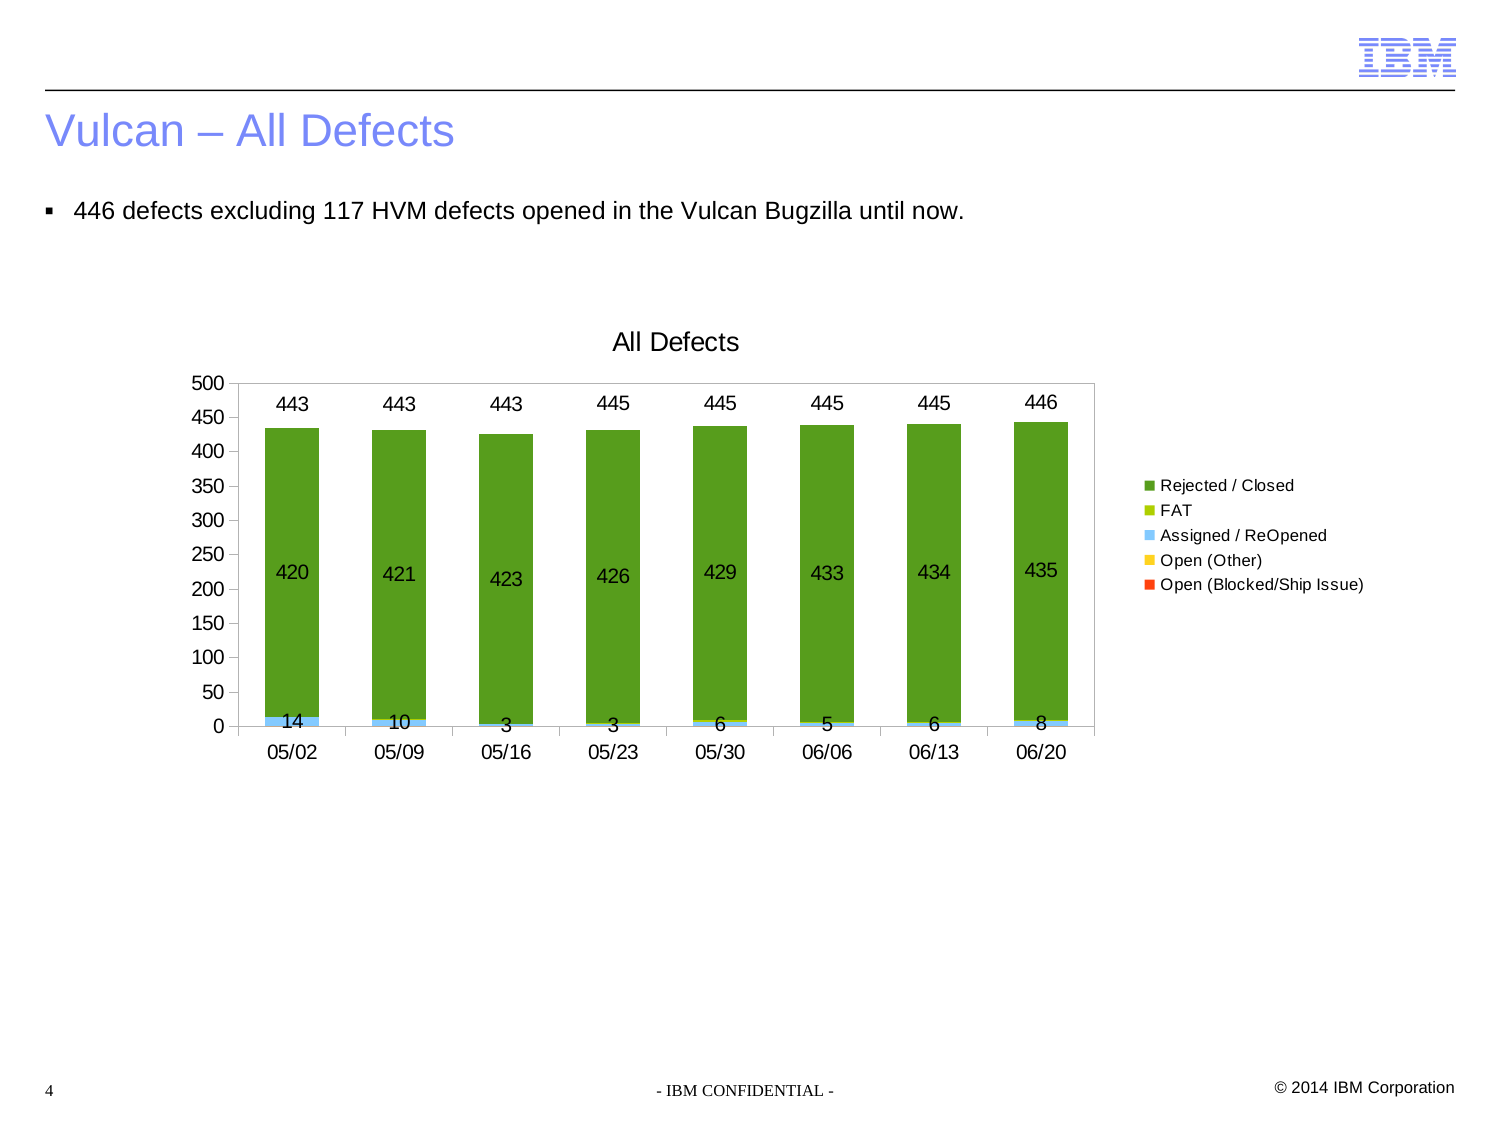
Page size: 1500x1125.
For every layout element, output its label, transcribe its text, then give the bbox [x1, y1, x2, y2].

title Vulcan – All Defects [30, 97, 1456, 188]
picture [1359, 37, 1456, 77]
list 446 defects excluding 117 HVM defects opened in the Vulcan Bugzilla until now. [30, 188, 1456, 378]
chart [136, 297, 1384, 798]
